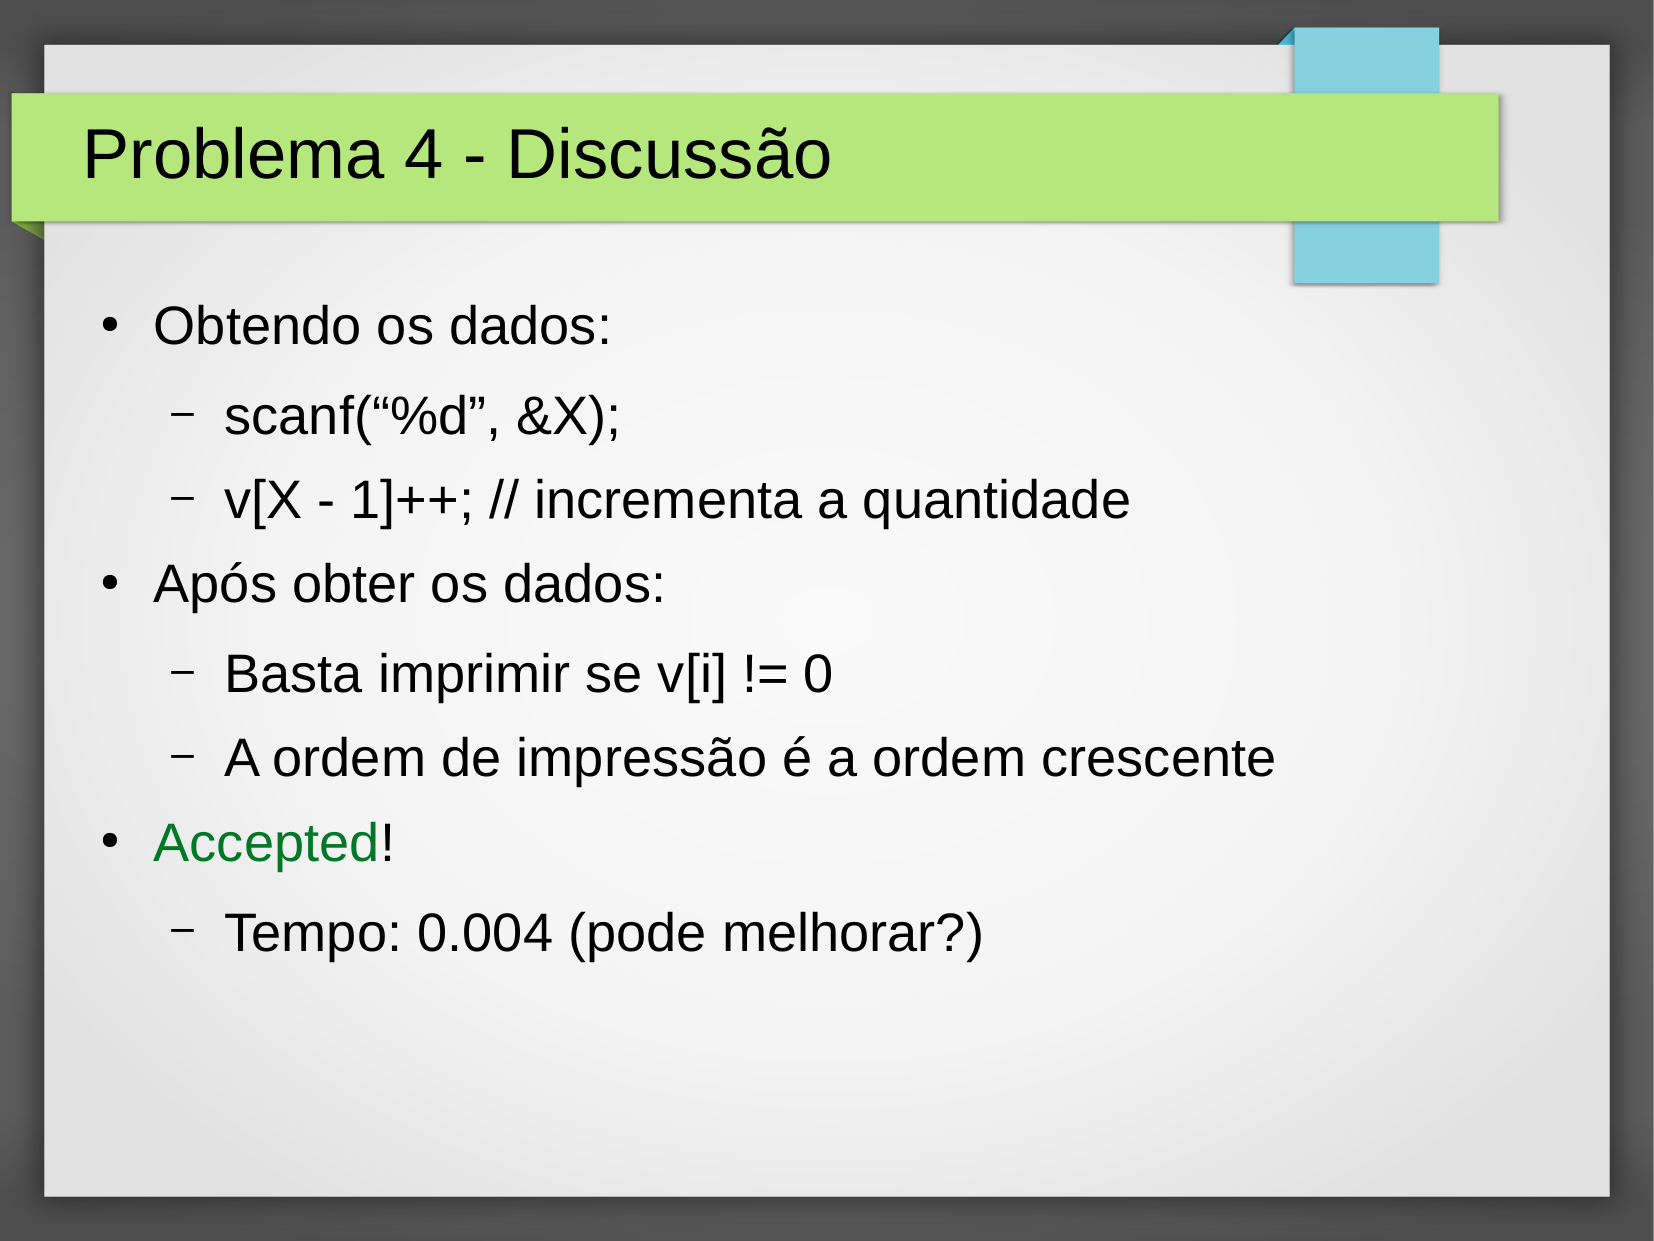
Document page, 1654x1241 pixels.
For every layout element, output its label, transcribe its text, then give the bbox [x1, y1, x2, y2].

title Problema 4 - Discussão [82, 94, 1264, 213]
list Obtendo os dados: scanf(“%d”, &X); v[X - 1]++; // incrementa a quantidade Após obter os dados: Basta imprimir se v[i] != 0 A ordem de impressão é a ordem crescente Accepted! Tempo: 0.004 (pode melhorar?) [82, 295, 1571, 1015]
picture [0, 0, 1654, 1241]
